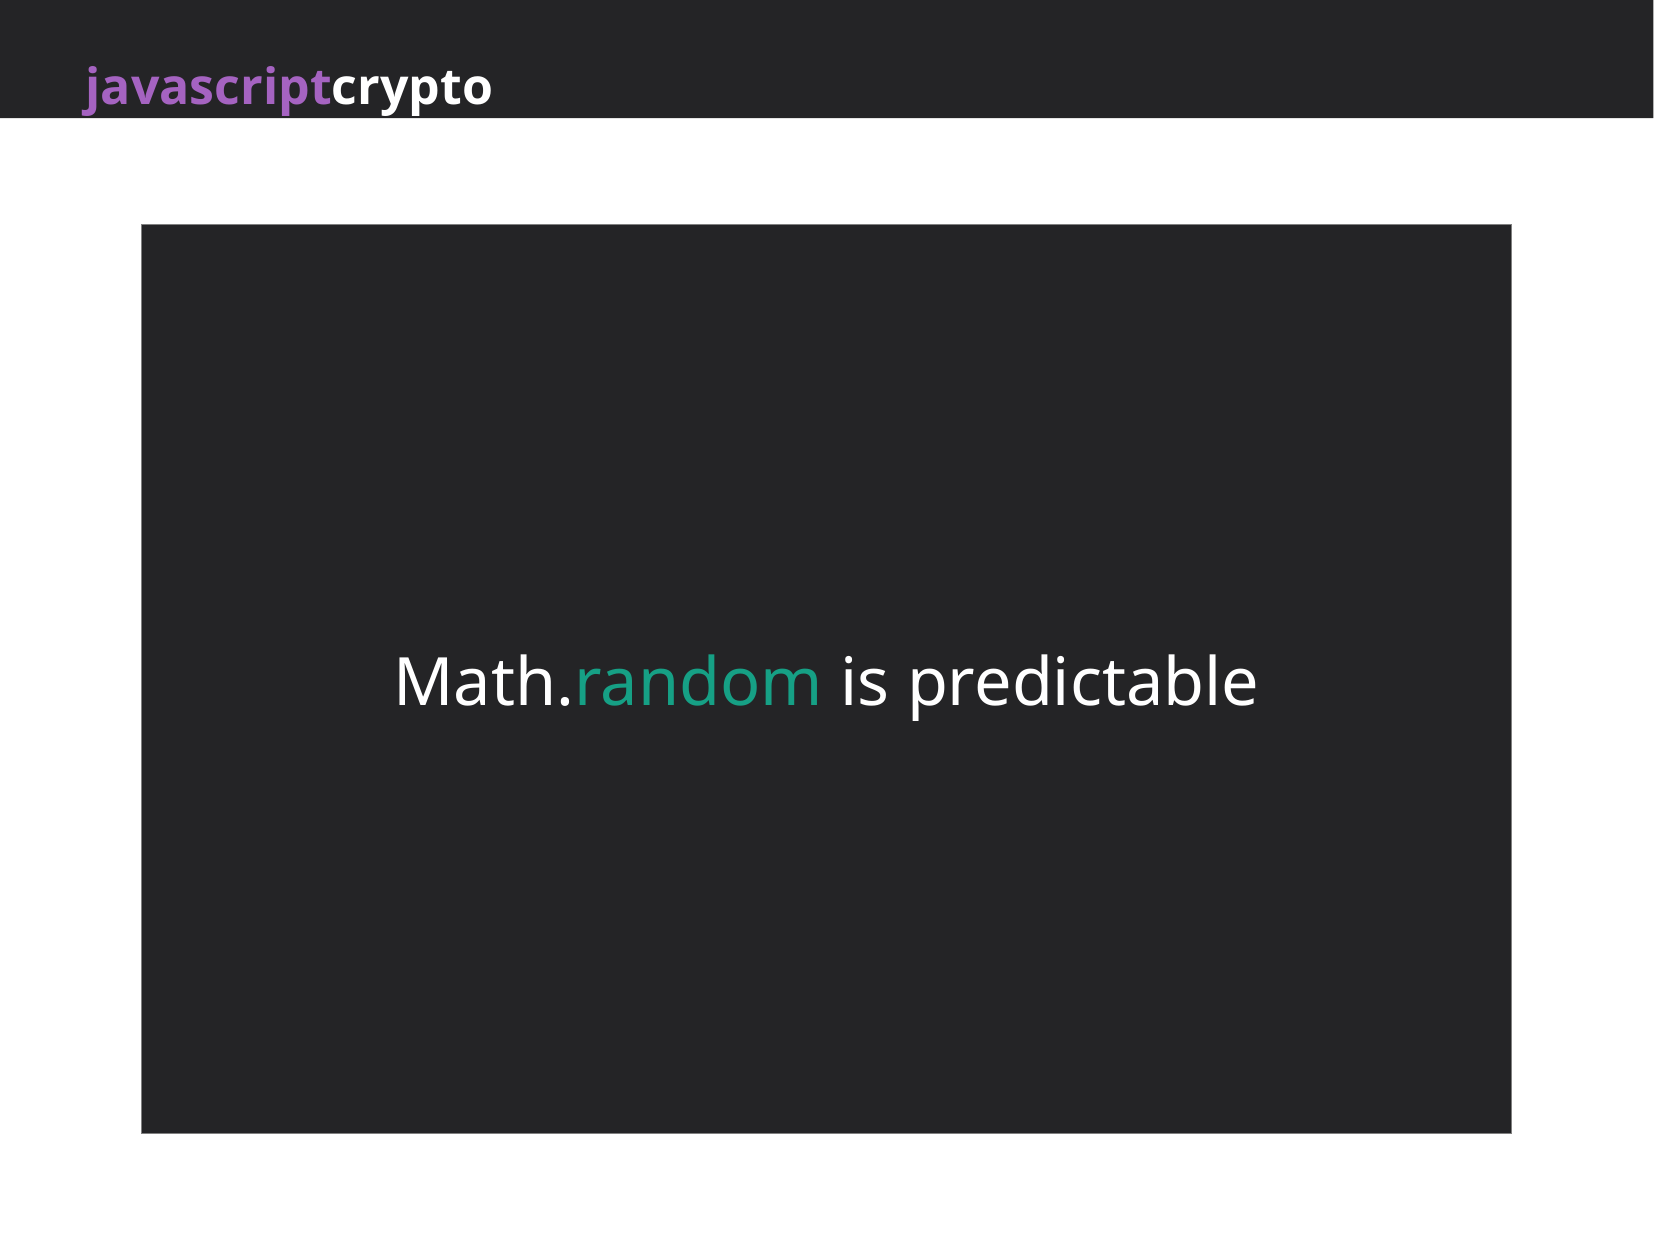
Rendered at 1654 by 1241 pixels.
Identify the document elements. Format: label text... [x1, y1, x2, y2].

text_box [0, 0, 1654, 119]
text_box [165, 531, 1441, 1087]
text_box Math.random is predictable [141, 224, 1512, 1134]
text_box javascriptcrypto [70, 43, 544, 119]
